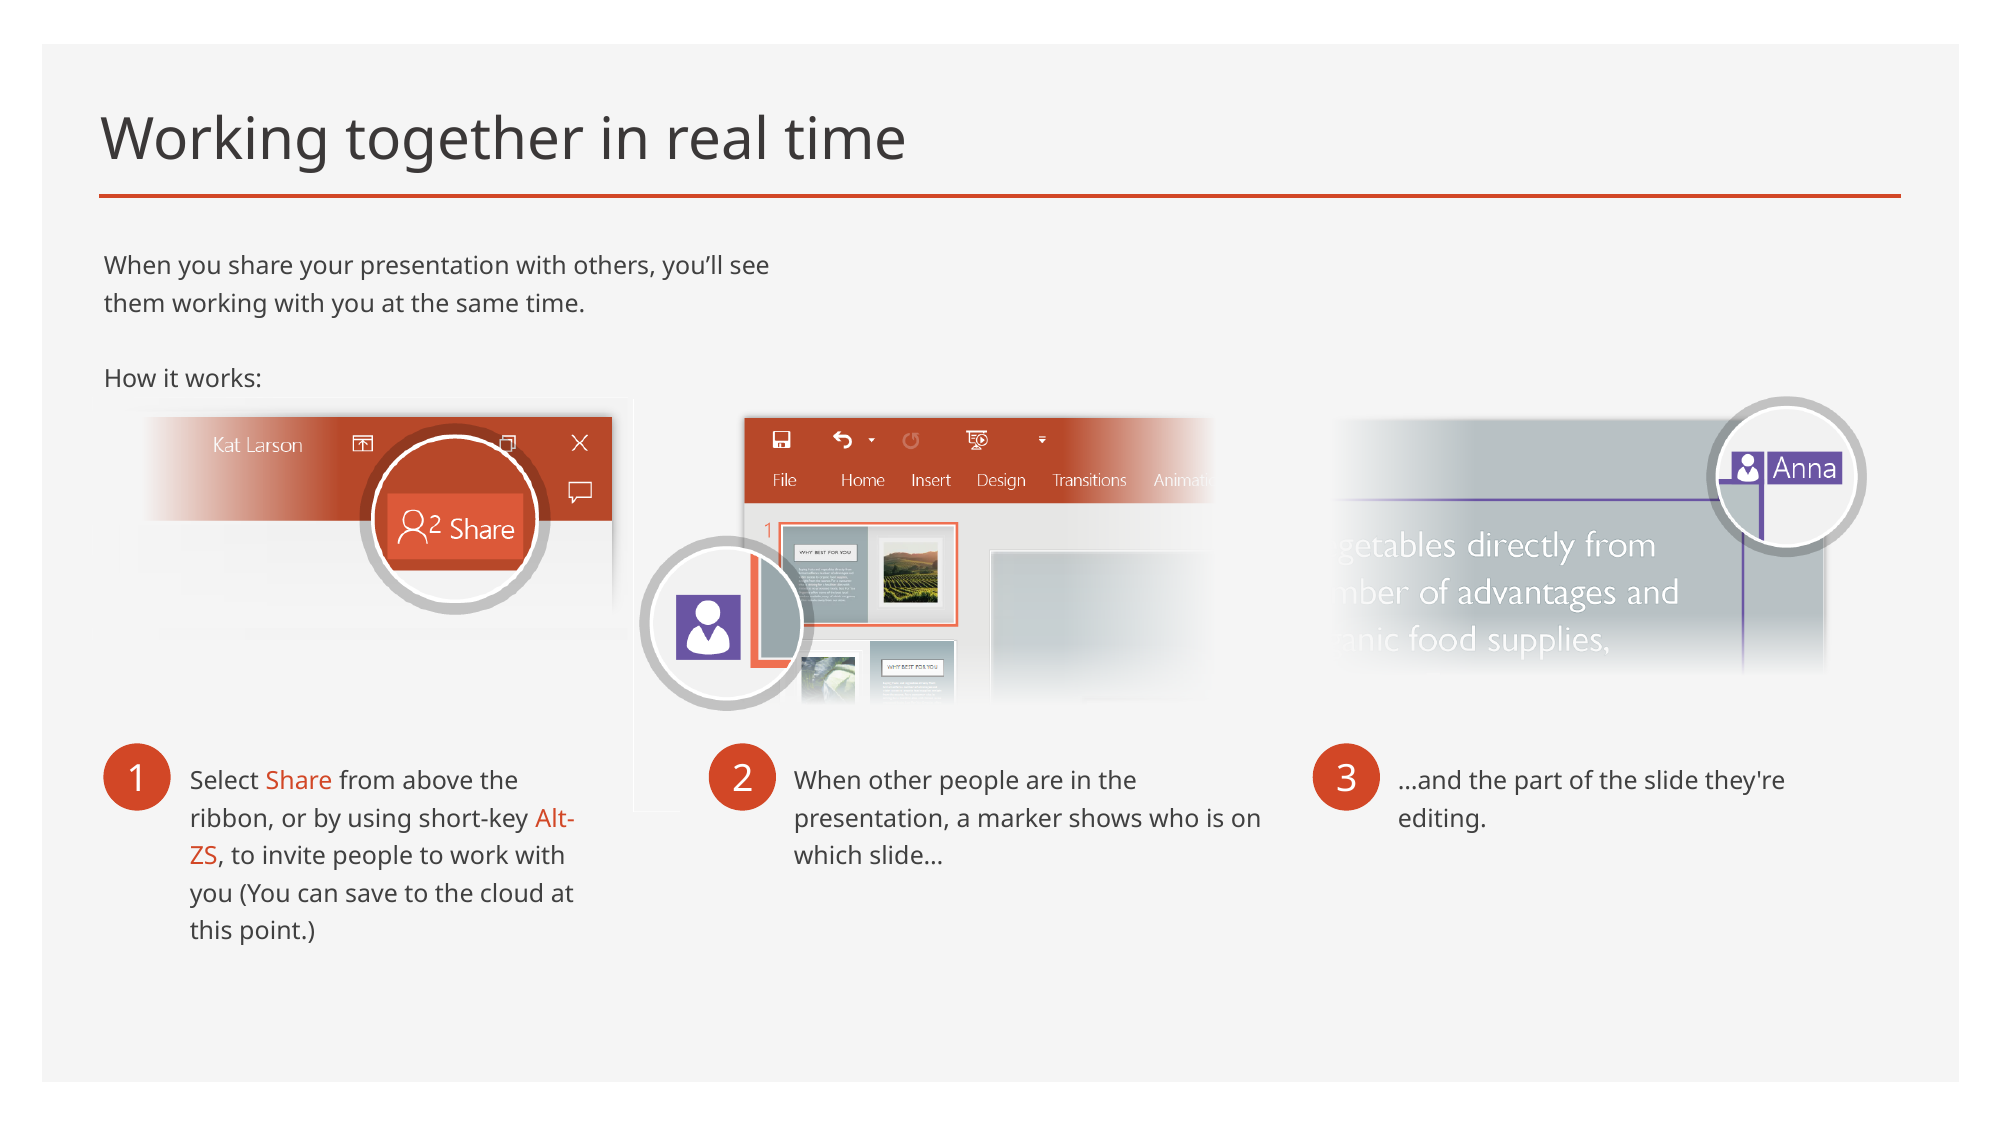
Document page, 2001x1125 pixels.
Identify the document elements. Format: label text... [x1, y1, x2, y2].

text_box [121, 807, 153, 811]
picture [1295, 385, 1881, 764]
text_box Select Share from above the ribbon, or by using short-key Alt-ZS, to invite people to work with you (You can save to the cloud at this point.) [174, 750, 618, 913]
title Working together in real time [85, 73, 1214, 179]
text_box 1 [91, 746, 184, 807]
text_box [727, 807, 758, 811]
text_box 2 [697, 746, 789, 807]
text_box 3 [1300, 746, 1393, 807]
text_box [1331, 807, 1362, 811]
picture [633, 399, 1264, 812]
picture [92, 397, 628, 640]
list When you share your presentation with others, you’ll see them working with you at the same time. How it works: [88, 234, 813, 888]
text_box …and the part of the slide they're editing. [1382, 750, 1819, 865]
text_box When other people are in the presentation, a marker shows who is on which slide… [778, 750, 1289, 968]
